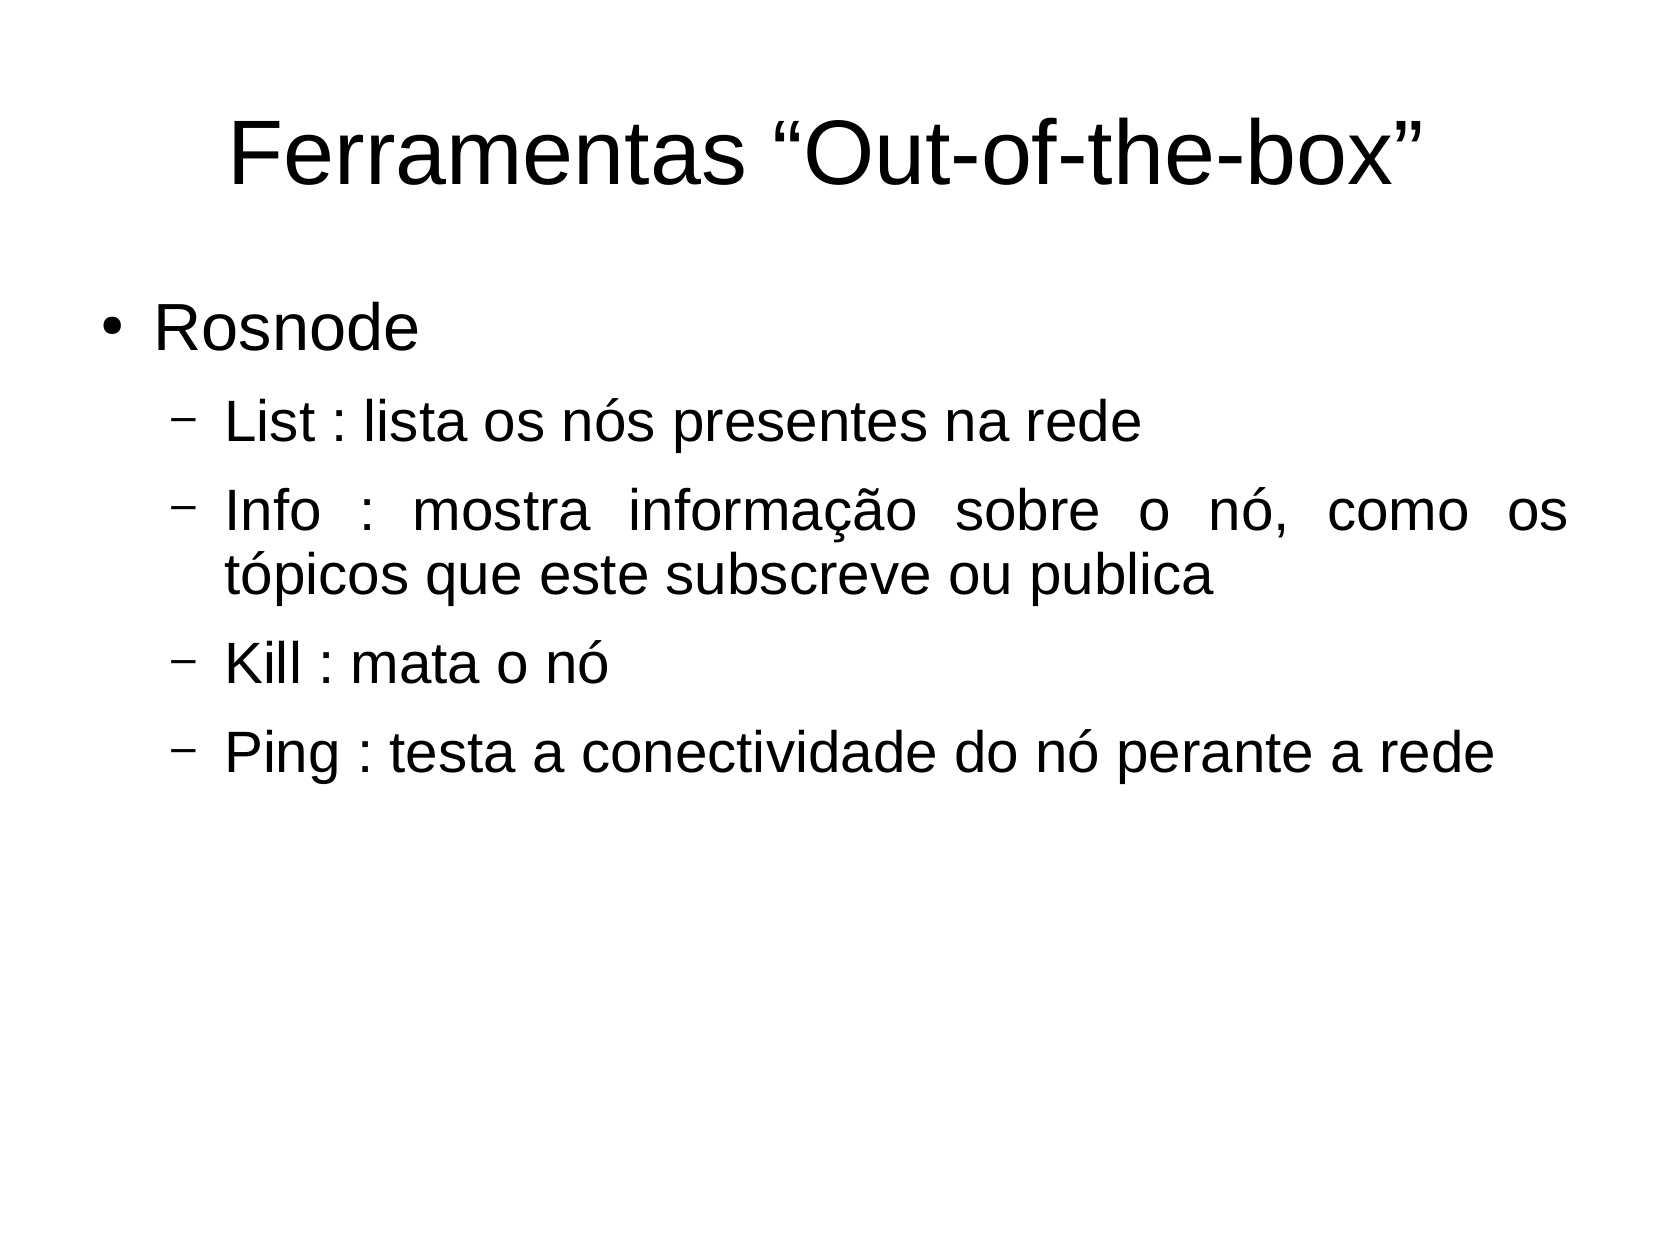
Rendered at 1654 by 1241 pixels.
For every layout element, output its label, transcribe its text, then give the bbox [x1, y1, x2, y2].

list Rosnode List : lista os nós presentes na rede Info : mostra informação sobre o nó, como os tópicos que este subscreve ou publica Kill : mata o nó Ping : testa a conectividade do nó perante a rede [82, 290, 1571, 1010]
title Ferramentas “Out-of-the-box” [82, 49, 1571, 257]
